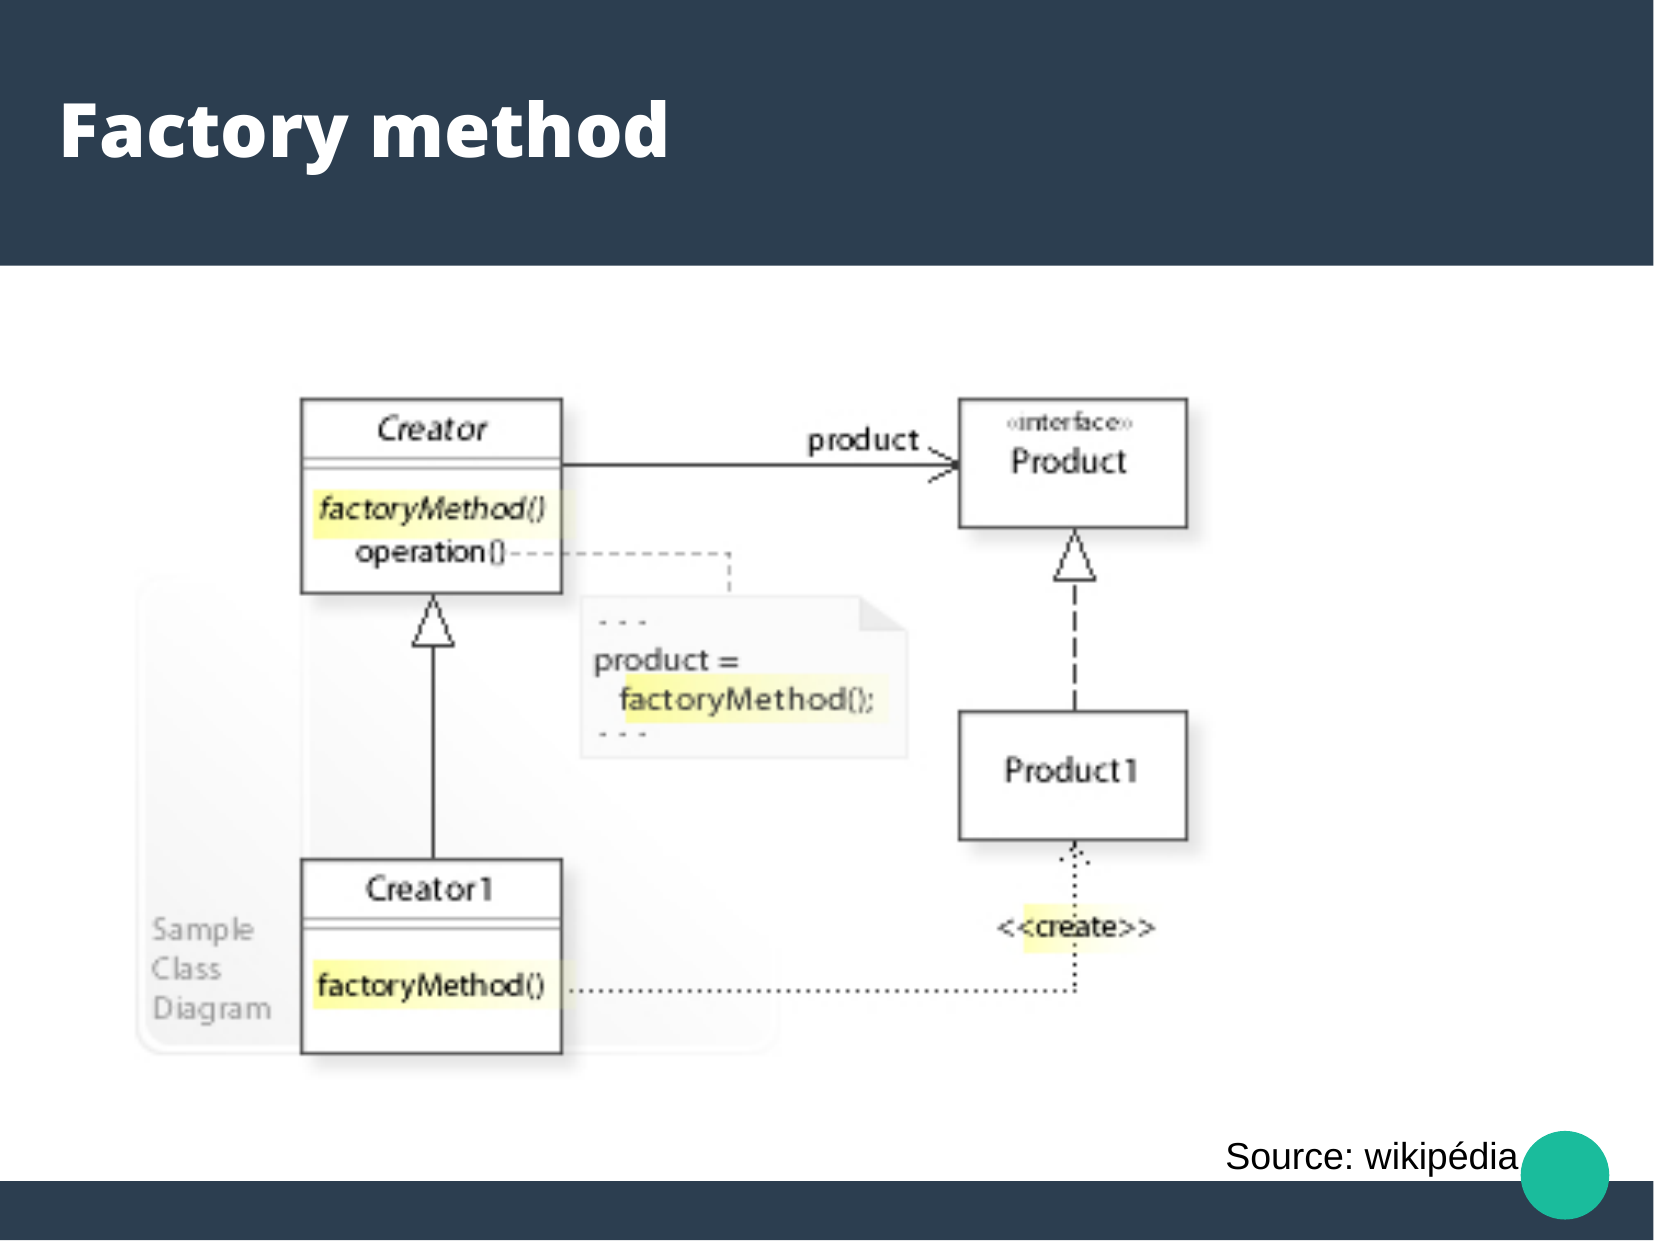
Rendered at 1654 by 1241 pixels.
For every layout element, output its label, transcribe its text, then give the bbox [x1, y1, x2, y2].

picture [5, 333, 1650, 1123]
text_box Source: wikipédia [1210, 1127, 1534, 1185]
title Factory method [59, 49, 1595, 207]
